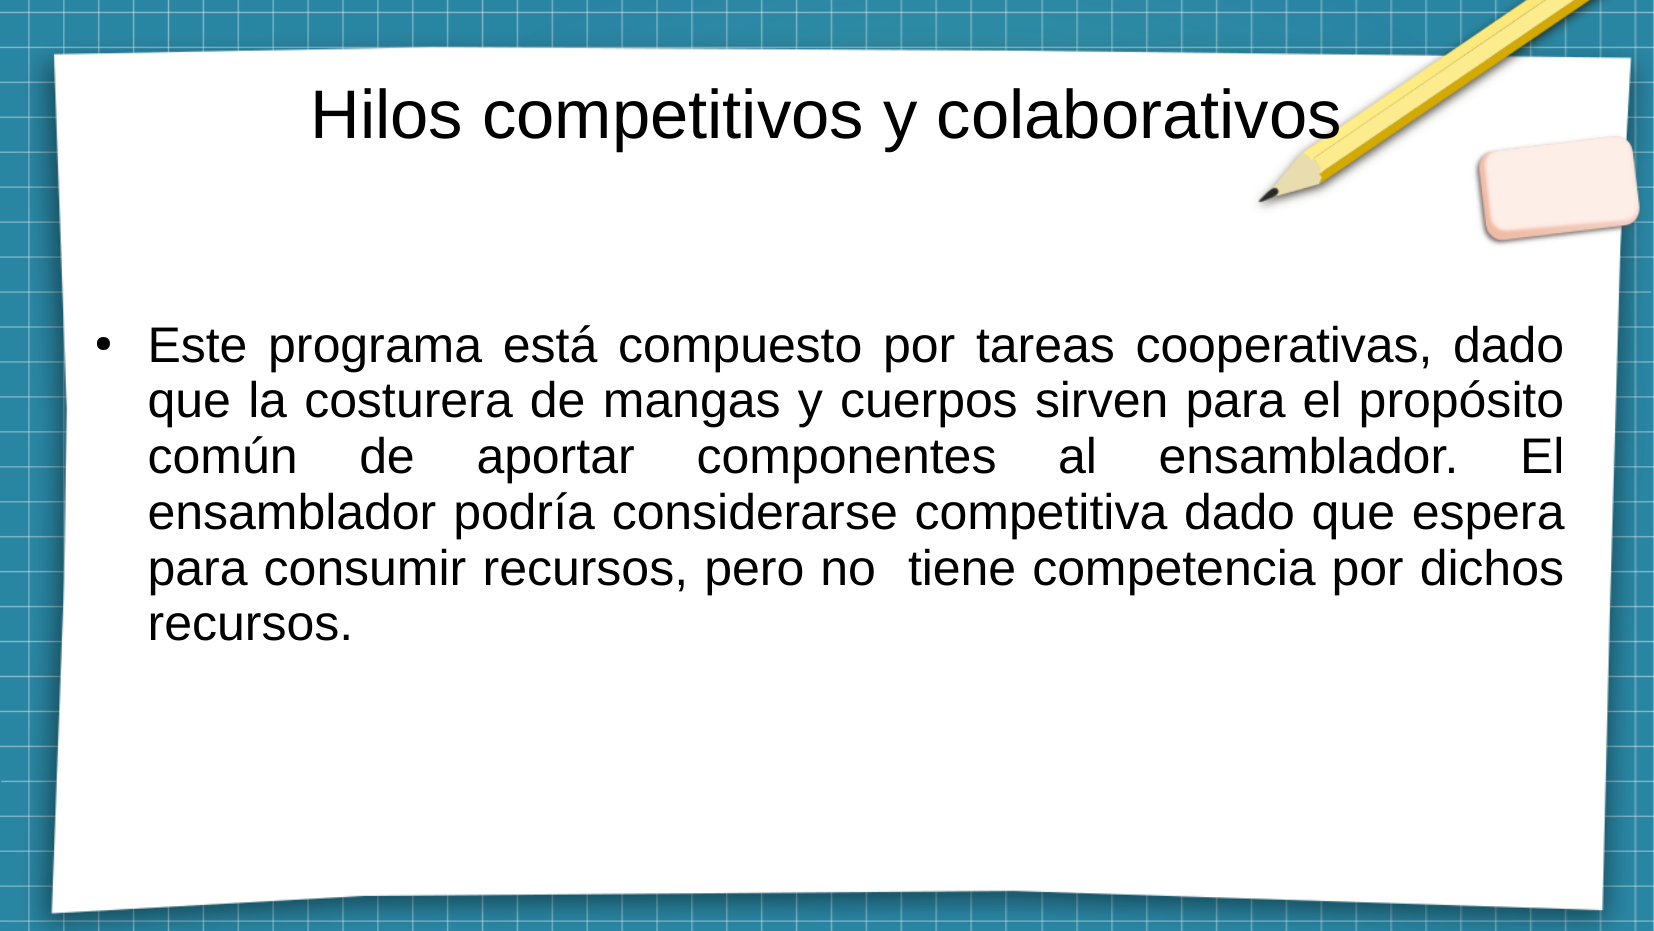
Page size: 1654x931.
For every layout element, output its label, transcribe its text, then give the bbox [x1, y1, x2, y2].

title Hilos competitivos y colaborativos [82, 37, 1571, 193]
picture [0, 0, 1654, 931]
list Este programa está compuesto por tareas cooperativas, dado que la costurera de mangas y cuerpos sirven para el propósito común de aportar componentes al ensamblador. El ensamblador podría considerarse competitiva dado que espera para consumir recursos, pero no tiene competencia por dichos recursos. [76, 316, 1565, 857]
